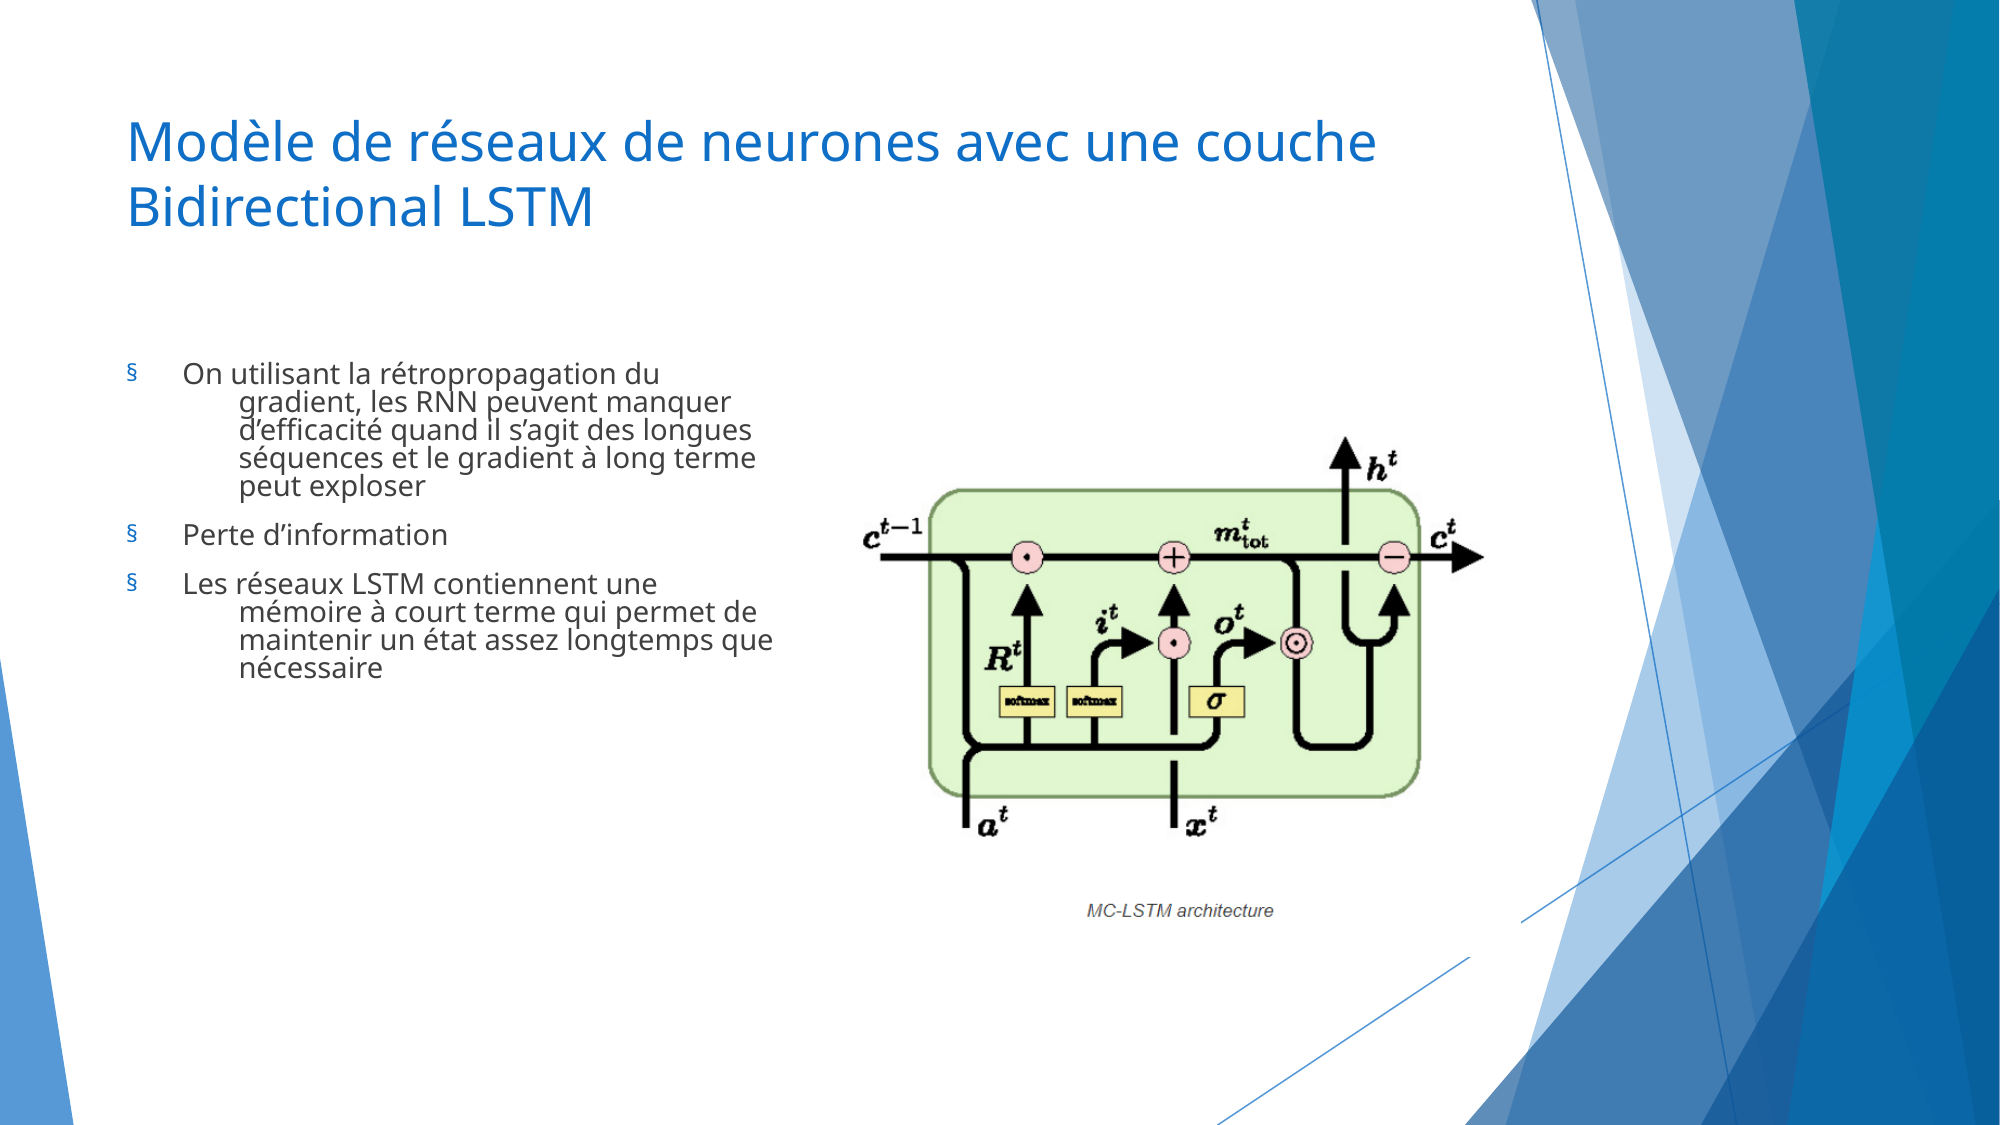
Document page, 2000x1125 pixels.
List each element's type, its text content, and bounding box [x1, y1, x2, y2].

title Modèle de réseaux de neurones avec une couche Bidirectional LSTM [111, 99, 1521, 317]
list On utilisant la rétropropagation du gradient, les RNN peuvent manquer d’efficacité quand il s’agit des longues séquences et le gradient à long terme peut exploser Perte d’information Les réseaux LSTM contiennent une mémoire à court terme qui permet de maintenir un état assez longtemps que nécessaire [111, 354, 798, 992]
picture [834, 389, 1521, 957]
